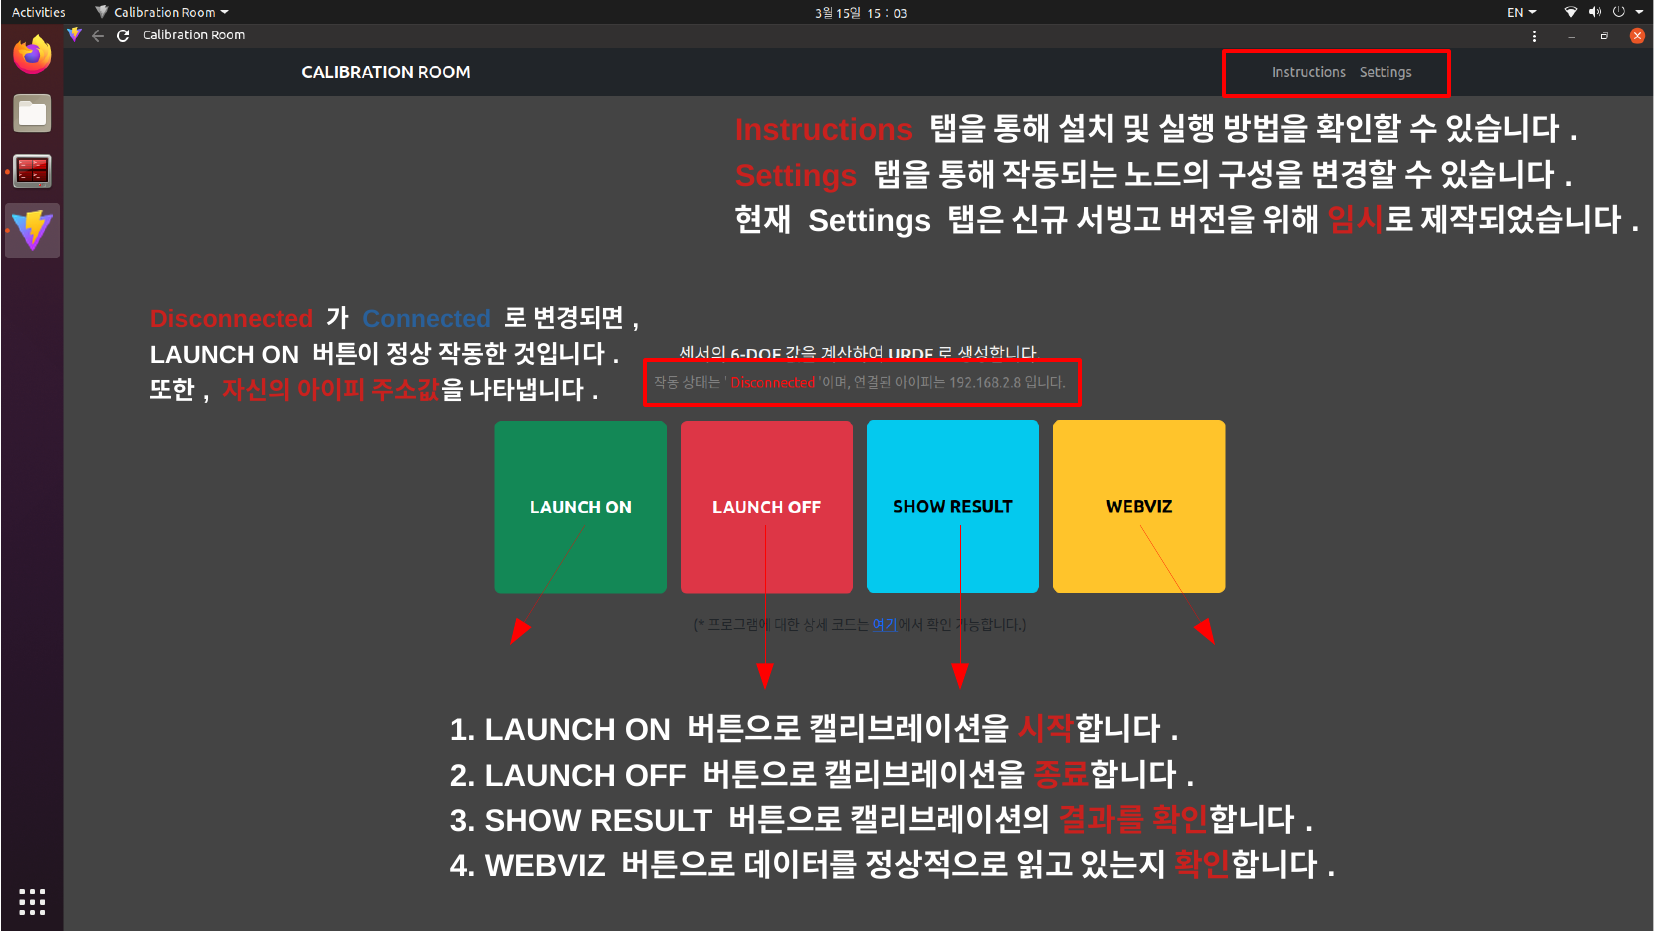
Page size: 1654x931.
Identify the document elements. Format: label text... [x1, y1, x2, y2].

picture [1, 0, 1654, 931]
text_box 1. LAUNCH ON 버튼으로 캘리브레이션을 시작합니다. 2. LAUNCH OFF 버튼으로 캘리브레이션을 종료합니다. 3. SHOW RESULT 버튼으로 캘리브레이션의 결과를 확인합니다. 4. WEBVIZ 버튼으로 데이터를 정상적으로 읽고 있는지 확인합니다. [435, 720, 1291, 871]
text_box Disconnected 가 Connected 로 변경되면, LAUNCH ON 버튼이 정상 작동한 것입니다. 또한, 자신의 아이피 주소값을 나타냅니다. [135, 300, 676, 406]
text_box Instructions 탭을 통해 설치 및 실행 방법을 확인할 수 있습니다. Settings 탭을 통해 작동되는 노드의 구성을 변경할 수 있습니다. 현재 Settings 탭은 신규 서빙고 버전을 위해 임시로 제작되었습니다. [720, 90, 1636, 256]
